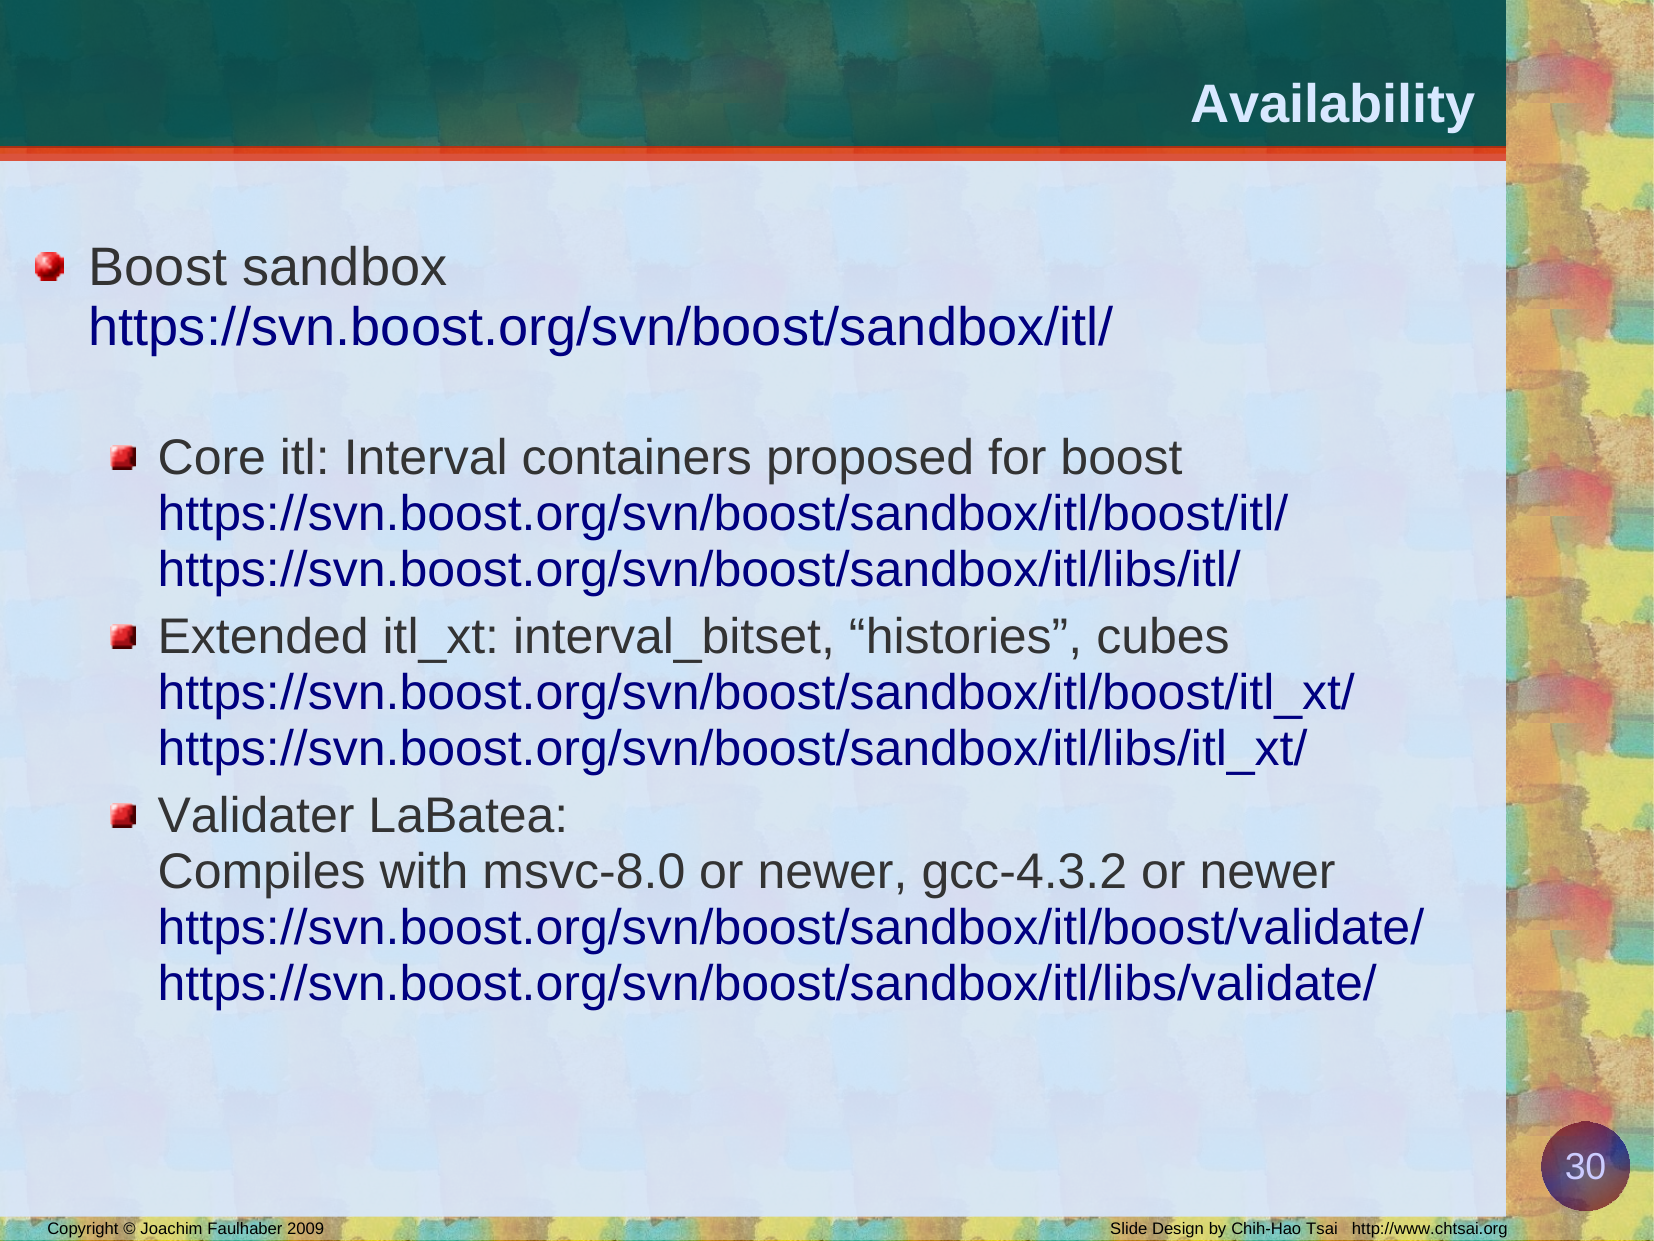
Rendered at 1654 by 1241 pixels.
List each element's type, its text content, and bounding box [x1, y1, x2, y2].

title Availability [29, 59, 1477, 148]
list Boost sandbox https://svn.boost.org/svn/boost/sandbox/itl/ Core itl: Interval containers proposed for boost https://svn.boost.org/svn/boost/sandbox/itl/boost/itl/ https://svn.boost.org/svn/boost/sandbox/itl/libs/itl/ Extended itl_xt: interval_bitset, “histories”, cubes https://svn.boost.org/svn/boost/sandbox/itl/boost/itl_xt/ https://svn.boost.org/svn/boost/sandbox/itl/libs/itl_xt/ Validater LaBatea: Compiles with msvc-8.0 or newer, gcc-4.3.2 or newer https://svn.boost.org/svn/boost/sandbox/itl/boost/validate/https://svn.boost.org/svn/boost/sandbox/itl/libs/validate/ [35, 236, 1477, 1182]
